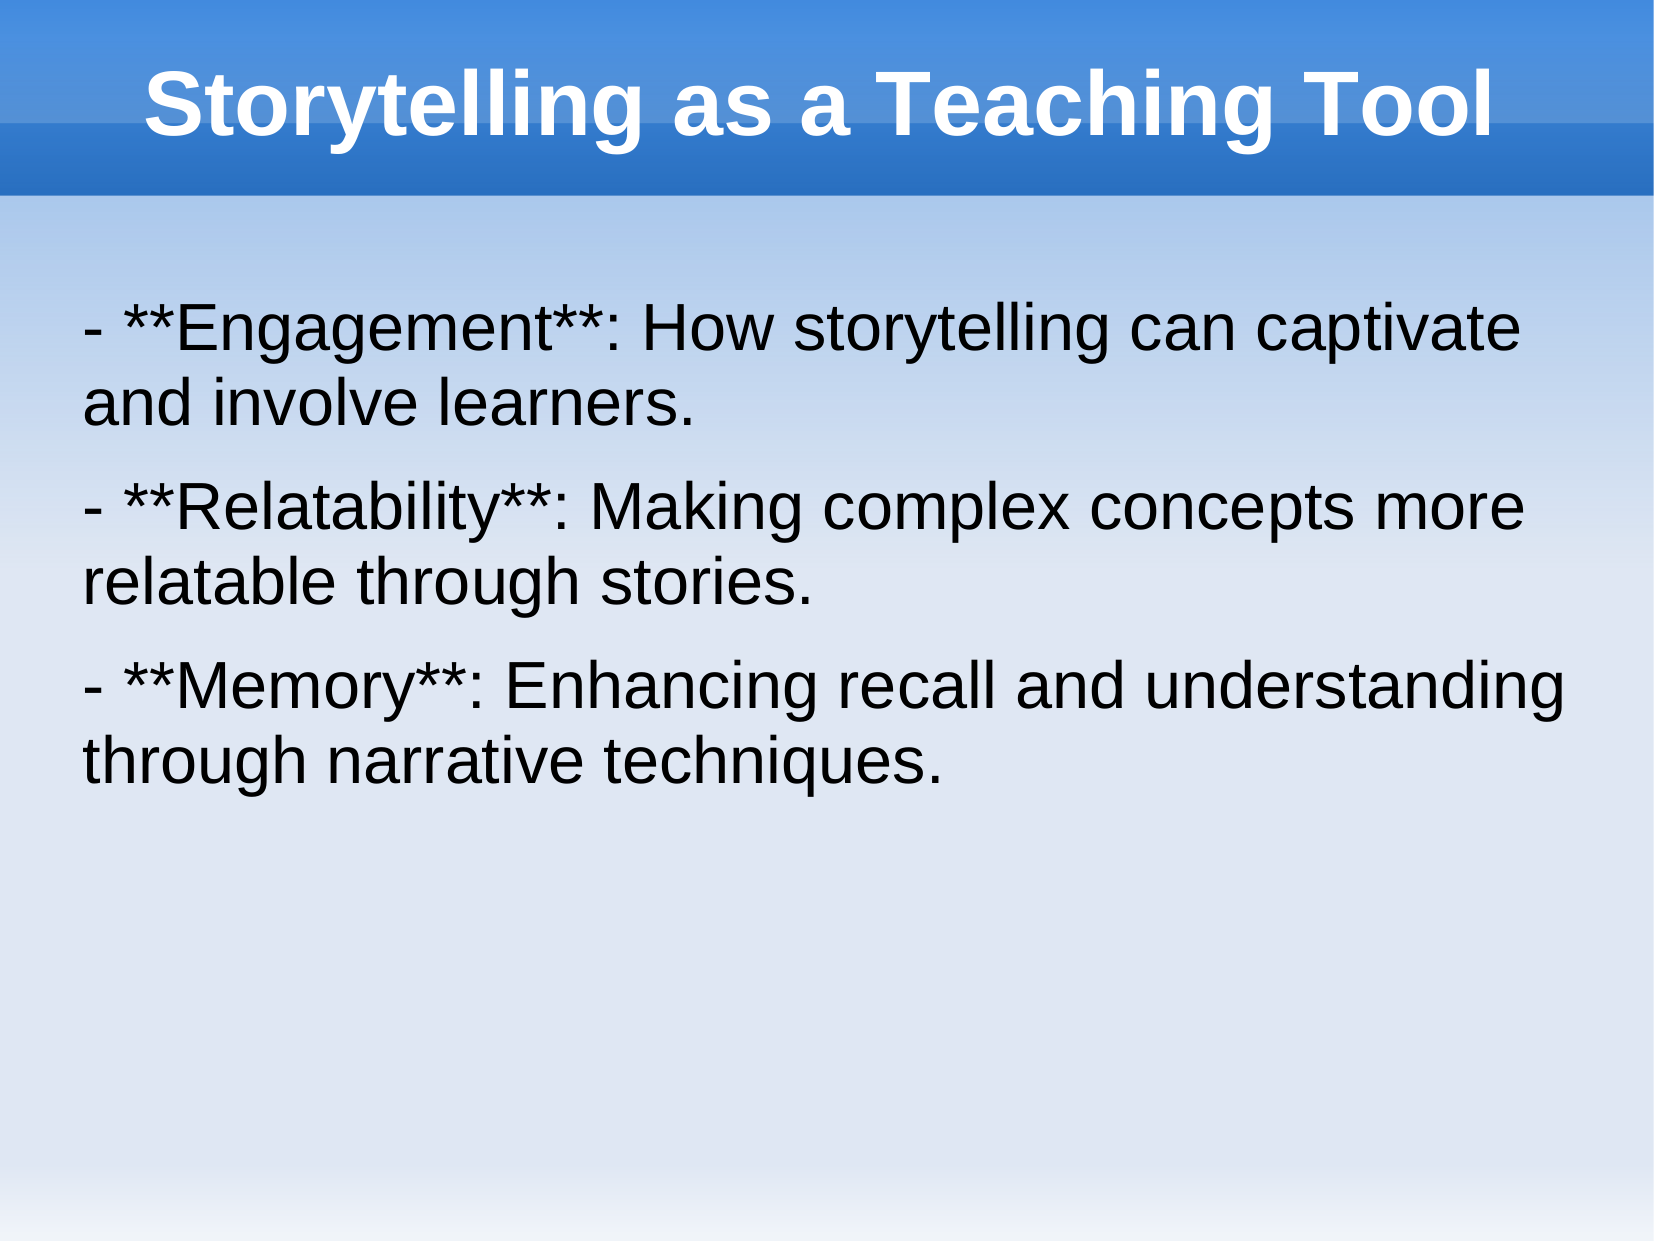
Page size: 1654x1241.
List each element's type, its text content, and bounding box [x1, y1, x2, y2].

picture [0, 0, 1654, 1241]
title Storytelling as a Teaching Tool [76, 0, 1565, 208]
list - **Engagement**: How storytelling can captivate and involve learners. - **Relatability**: Making complex concepts more relatable through stories. - **Memory**: Enhancing recall and understanding through narrative techniques. [82, 290, 1571, 1109]
